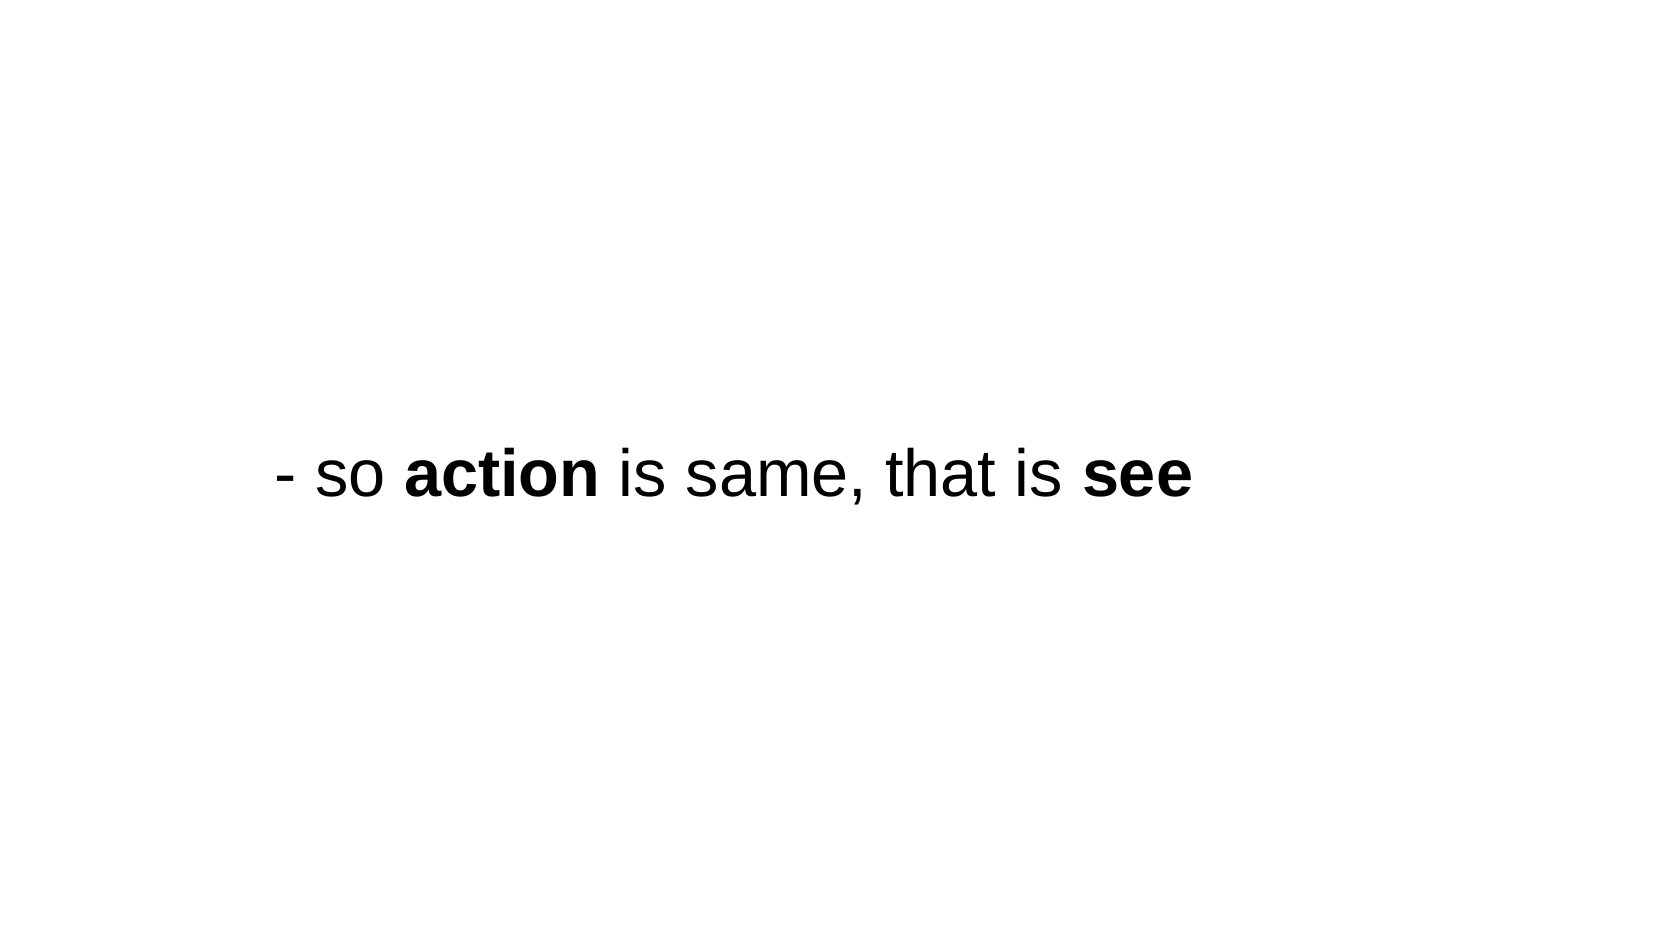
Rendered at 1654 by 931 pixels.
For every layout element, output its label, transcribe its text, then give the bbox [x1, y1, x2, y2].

list - so action is same, that is see [203, 435, 1654, 931]
